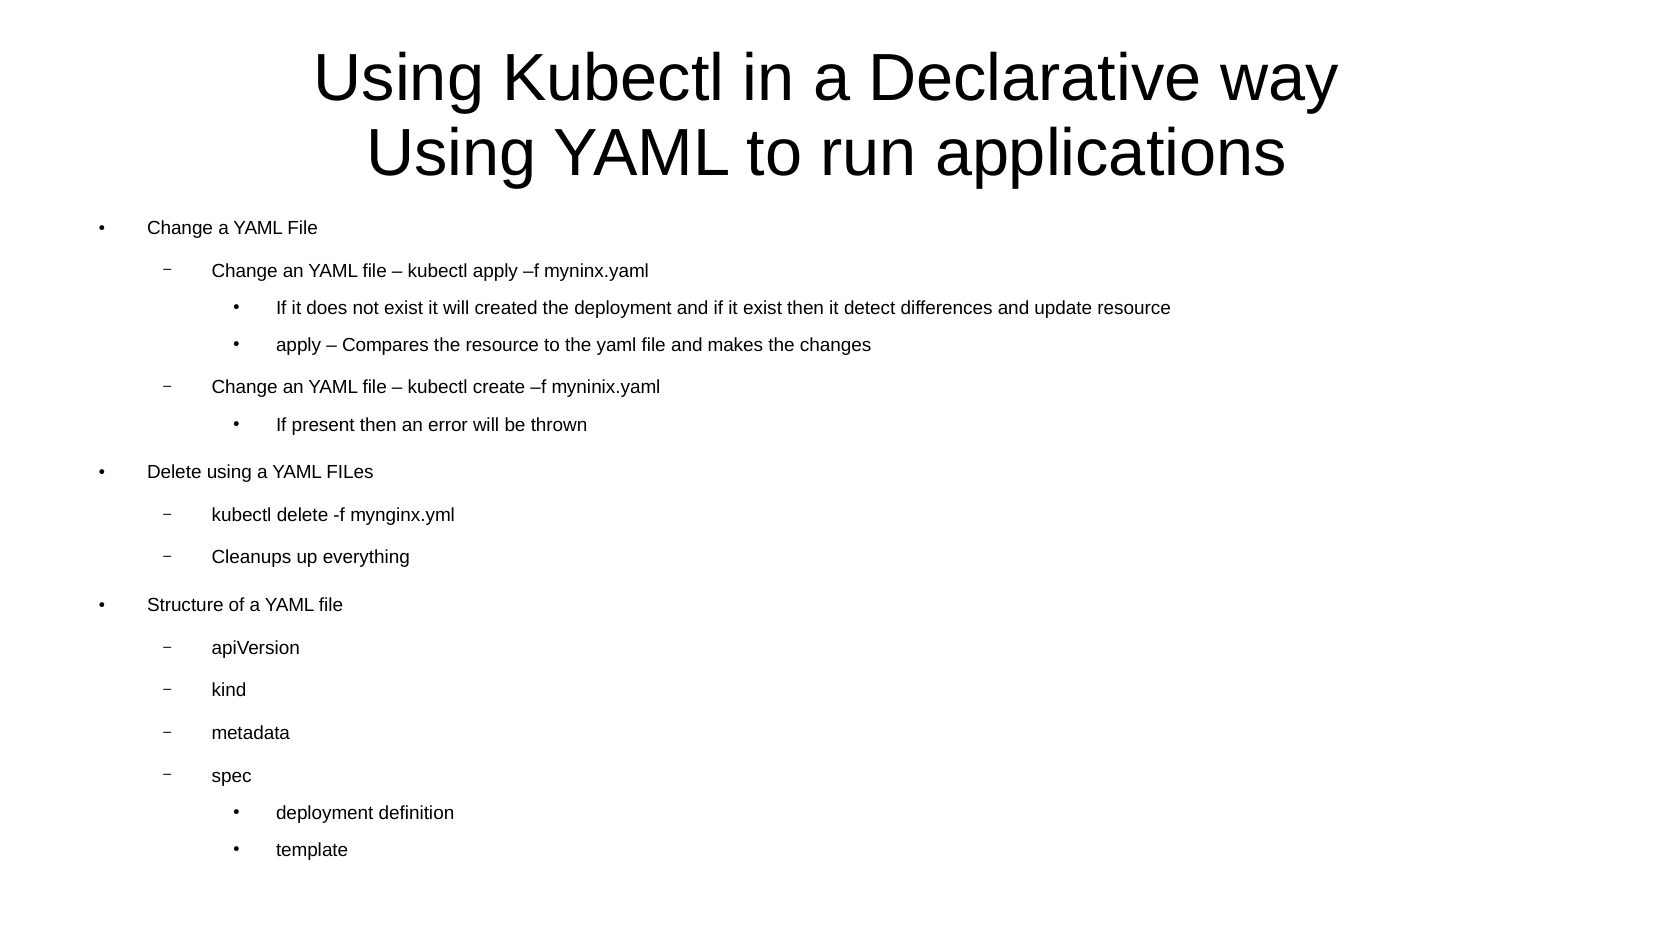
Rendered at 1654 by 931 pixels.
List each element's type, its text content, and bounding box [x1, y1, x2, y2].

title Using Kubectl in a Declarative way Using YAML to run applications [82, 37, 1571, 193]
list Change a YAML File Change an YAML file – kubectl apply –f myninx.yaml If it does not exist it will created the deployment and if it exist then it detect differences and update resource apply – Compares the resource to the yaml file and makes the changes Change an YAML file – kubectl create –f myninix.yaml If present then an error will be thrown Delete using a YAML FILes kubectl delete -f mynginx.yml Cleanups up everything Structure of a YAML file apiVersion kind metadata spec deployment definition template [82, 217, 1613, 863]
